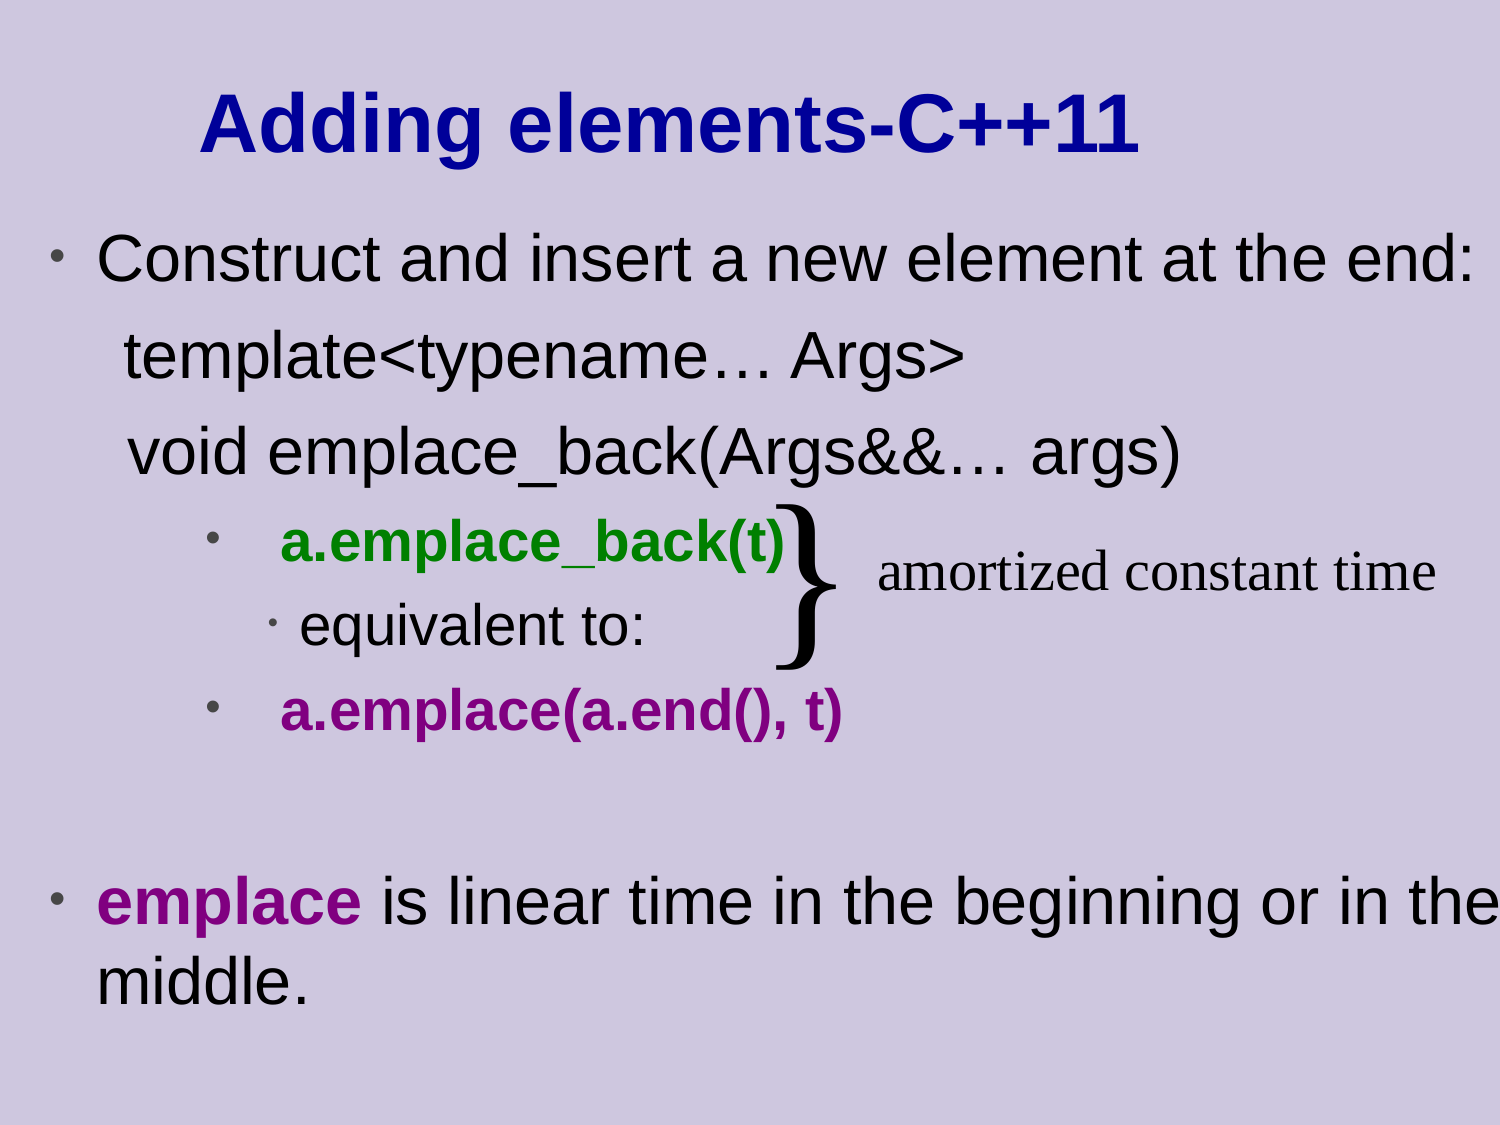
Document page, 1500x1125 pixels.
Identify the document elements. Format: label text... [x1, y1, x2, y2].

title Adding elements-C++11 [198, 32, 1468, 206]
text_box } [712, 436, 869, 692]
list Construct and insert a new element at the end: template<typename… Args> void emplace_back(Args&&… args) a.emplace_back(t) equivalent to: a.emplace(a.end(), t) emplace is linear time in the beginning or in the middle. [49, 215, 1500, 1040]
text_box amortized constant time [862, 525, 1500, 610]
